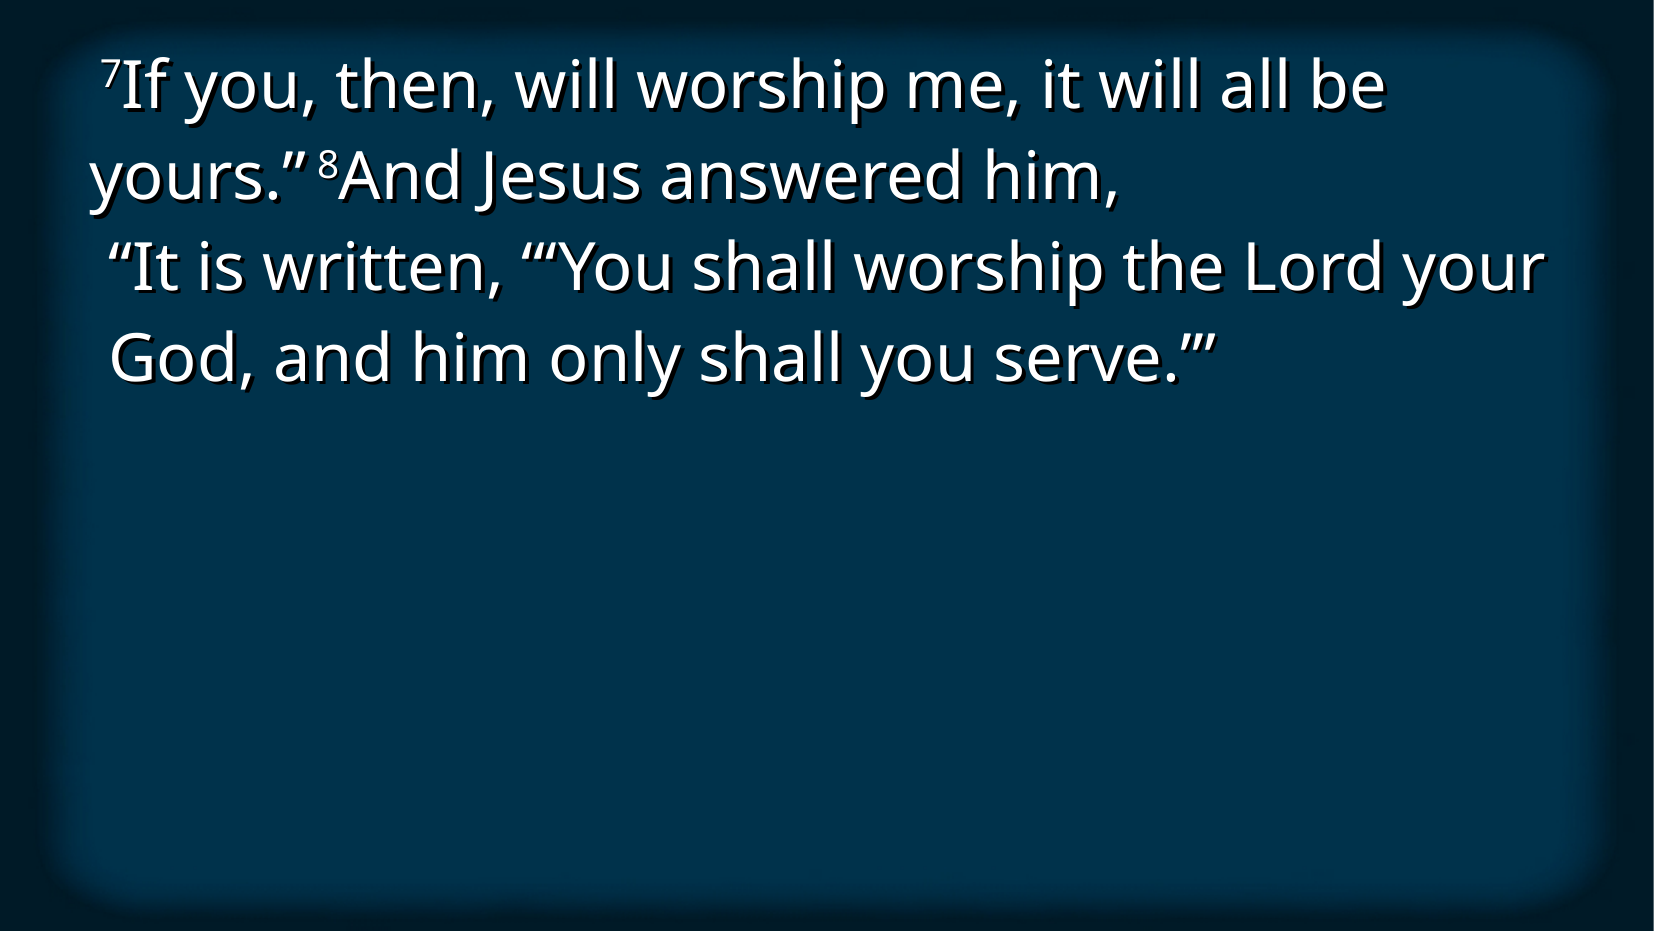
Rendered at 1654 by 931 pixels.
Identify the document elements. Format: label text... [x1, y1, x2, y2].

text_box 7If you, then, will worship me, it will all be yours.” 8And Jesus answered him, “It is written, “‘You shall worship the Lord your God, and him only shall you serve.’” [75, 30, 1576, 400]
picture [0, 0, 1654, 931]
